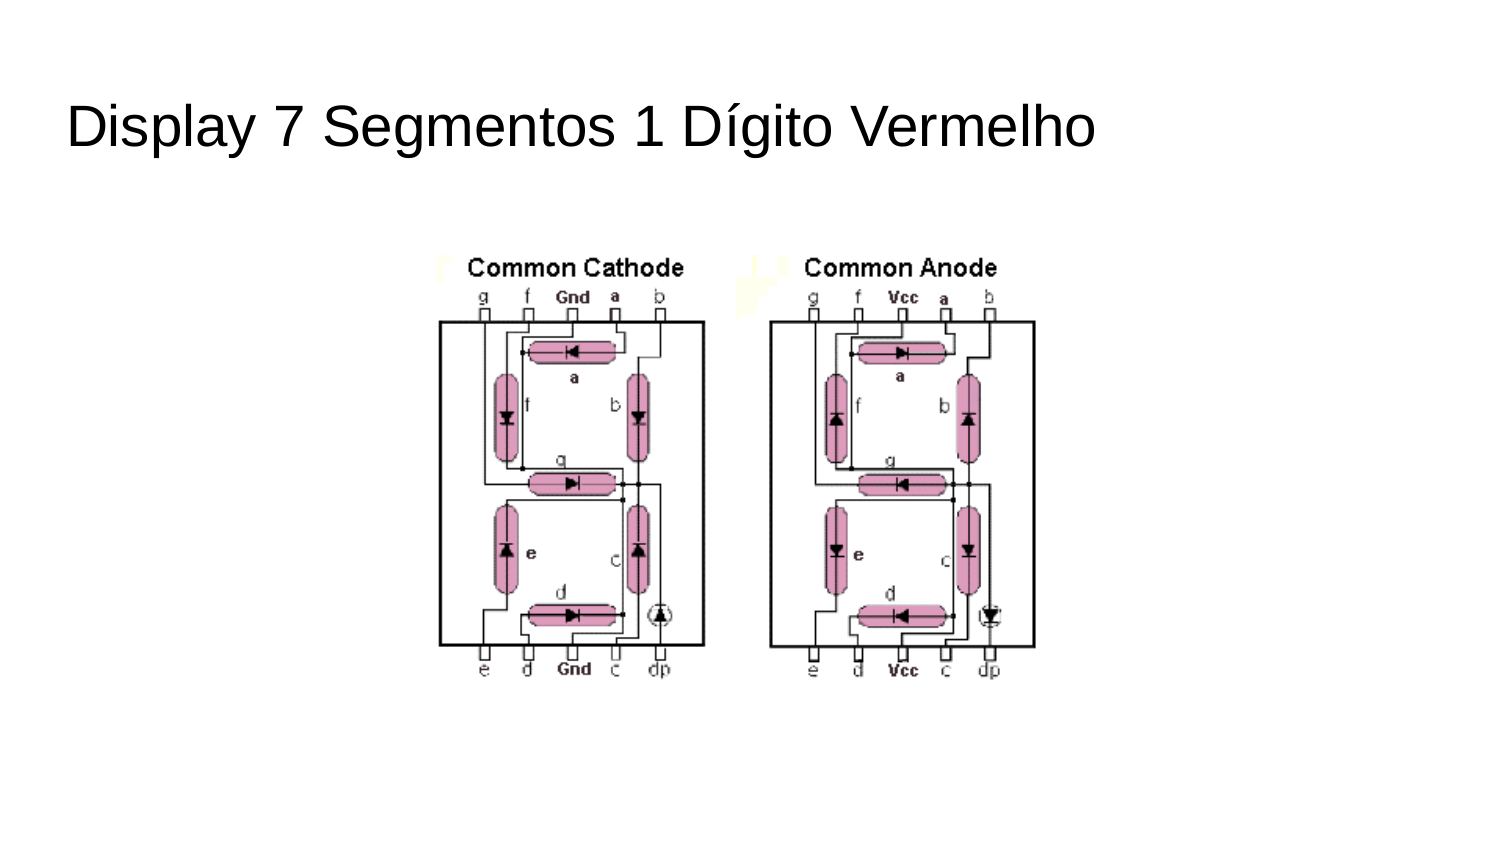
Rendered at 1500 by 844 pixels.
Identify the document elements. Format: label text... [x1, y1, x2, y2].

picture [436, 255, 1039, 683]
title Display 7 Segmentos 1 Dígito Vermelho [51, 72, 1449, 167]
